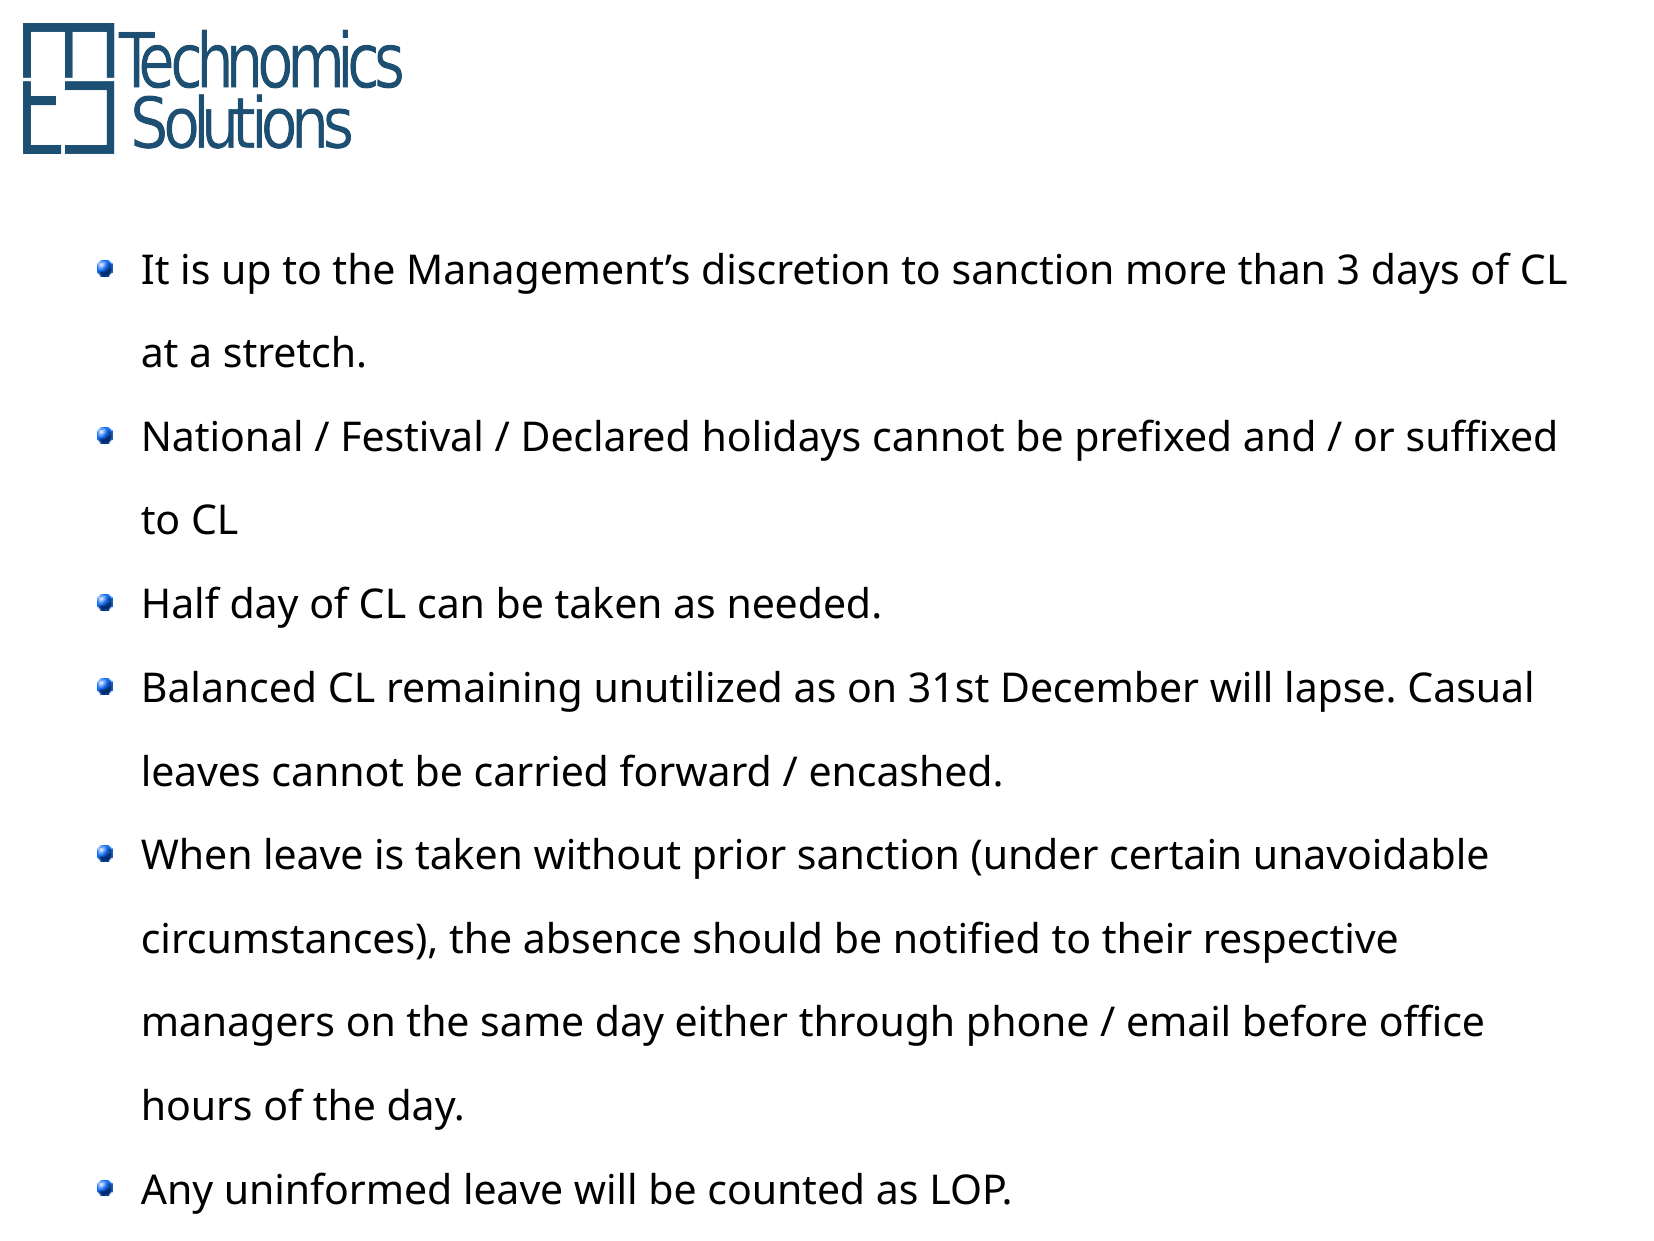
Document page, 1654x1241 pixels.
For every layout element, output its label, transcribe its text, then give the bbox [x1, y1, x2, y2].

picture [23, 23, 402, 154]
list It is up to the Management’s discretion to sanction more than 3 days of CL at a stretch. National / Festival / Declared holidays cannot be prefixed and / or suffixed to CL Half day of CL can be taken as needed. Balanced CL remaining unutilized as on 31st December will lapse. Casual leaves cannot be carried forward / encashed. When leave is taken without prior sanction (under certain unavoidable circumstances), the absence should be notified to their respective managers on the same day either through phone / email before office hours of the day. Any uninformed leave will be counted as LOP. [82, 212, 1571, 1217]
